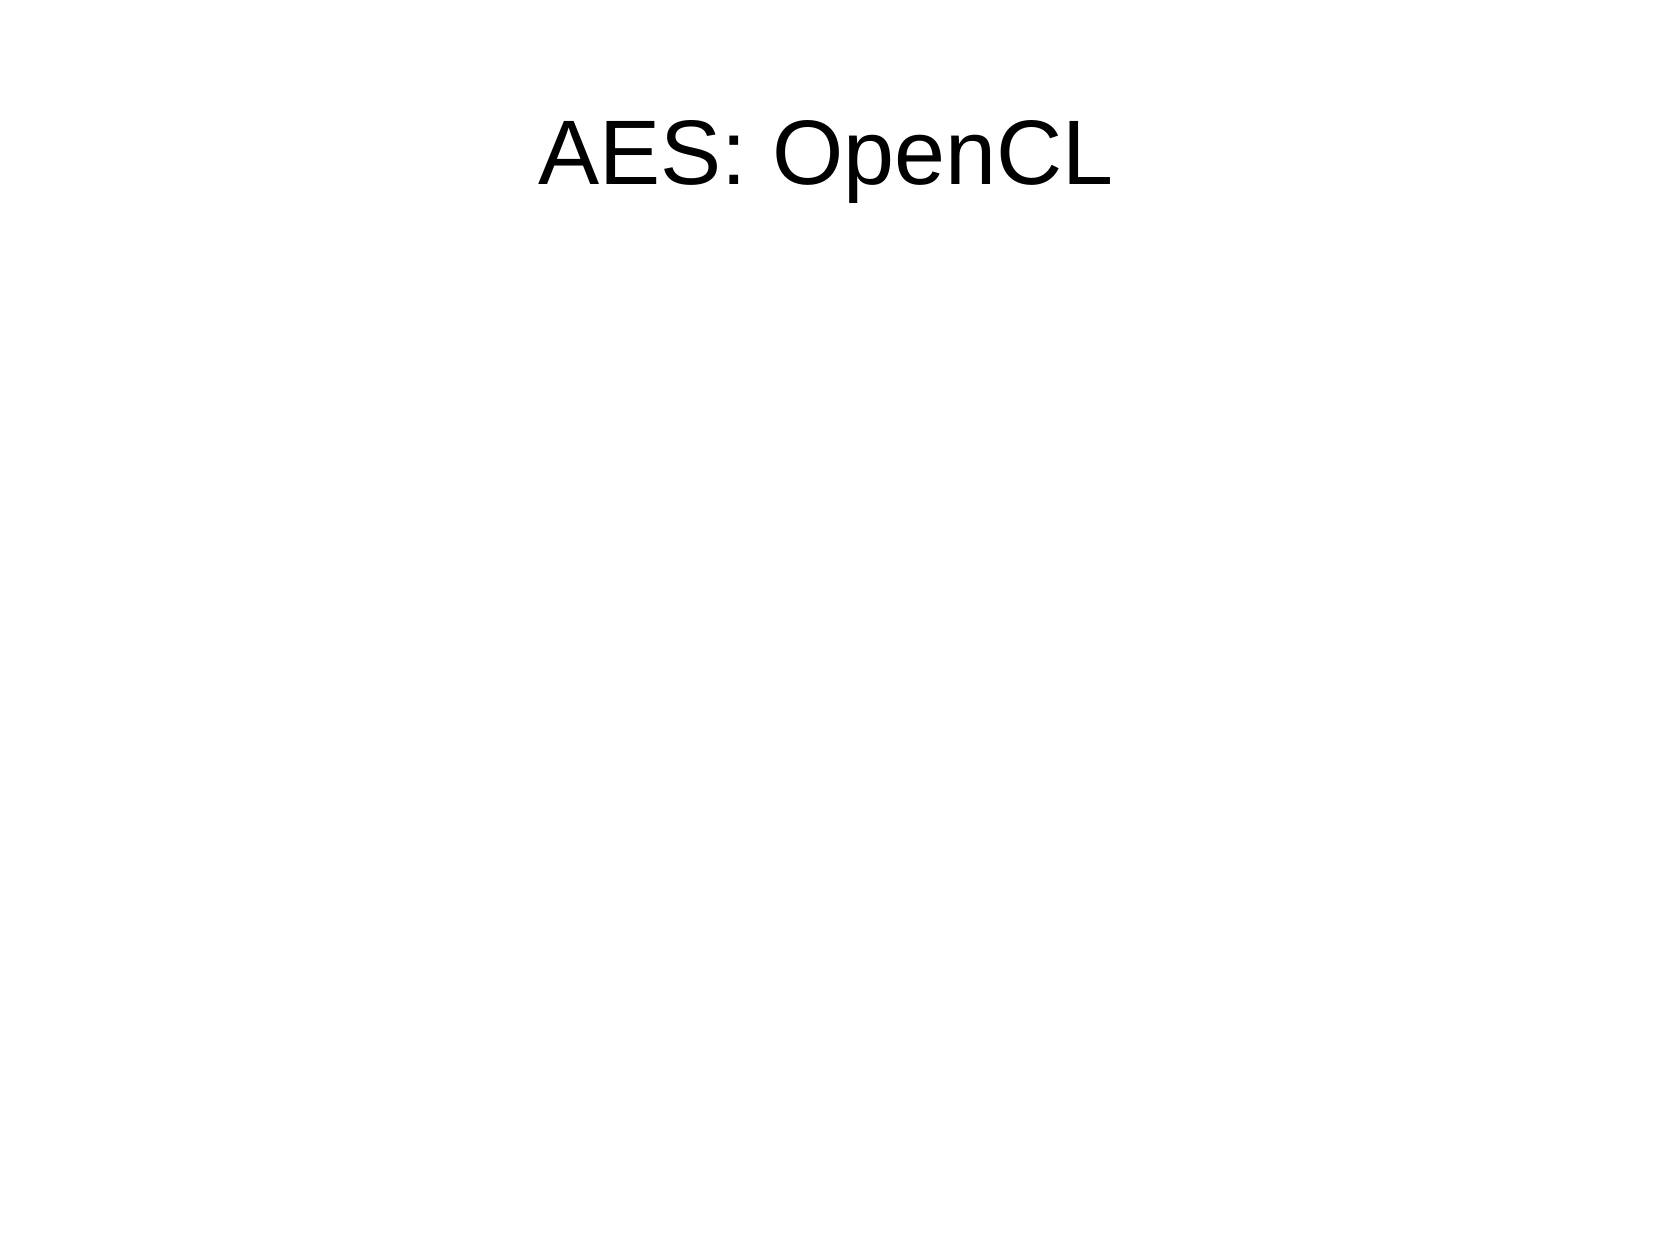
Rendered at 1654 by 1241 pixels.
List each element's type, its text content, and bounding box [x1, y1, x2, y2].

title AES: OpenCL [82, 49, 1571, 257]
